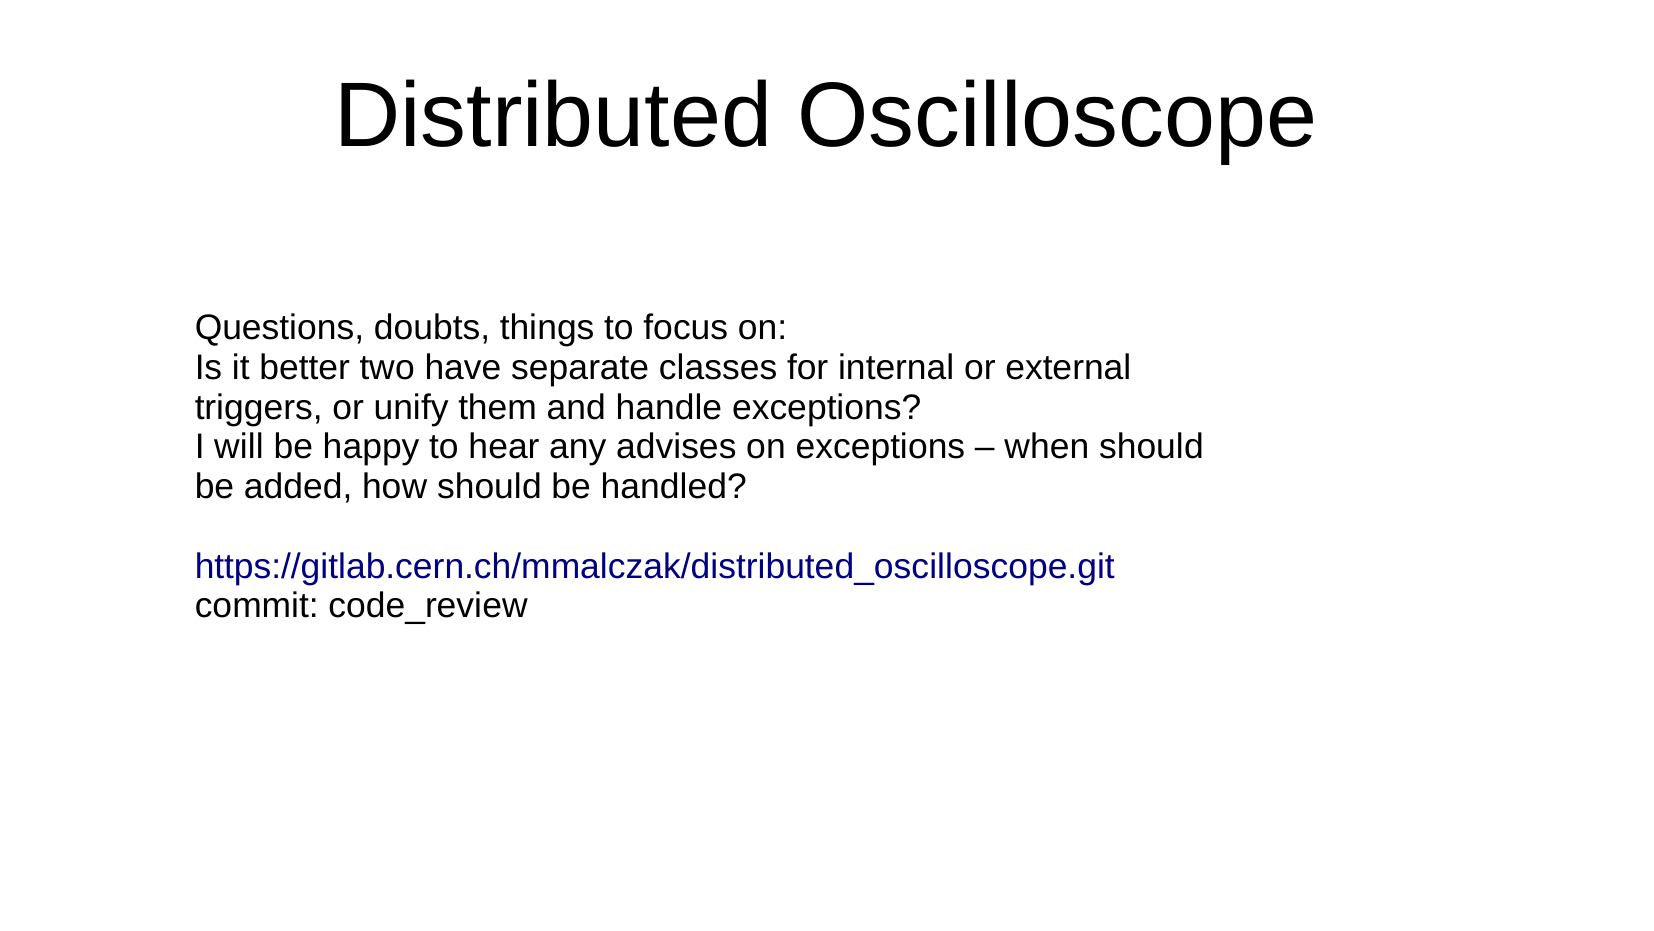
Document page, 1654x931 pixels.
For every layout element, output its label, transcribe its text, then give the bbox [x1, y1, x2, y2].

title Distributed Oscilloscope [82, 37, 1571, 193]
text_box Questions, doubts, things to focus on: Is it better two have separate classes for internal or external triggers, or unify them and handle exceptions? I will be happy to hear any advises on exceptions – when should be added, how should be handled? https://gitlab.cern.ch/mmalczak/distributed_oscilloscope.git commit: code_review [180, 300, 1231, 881]
